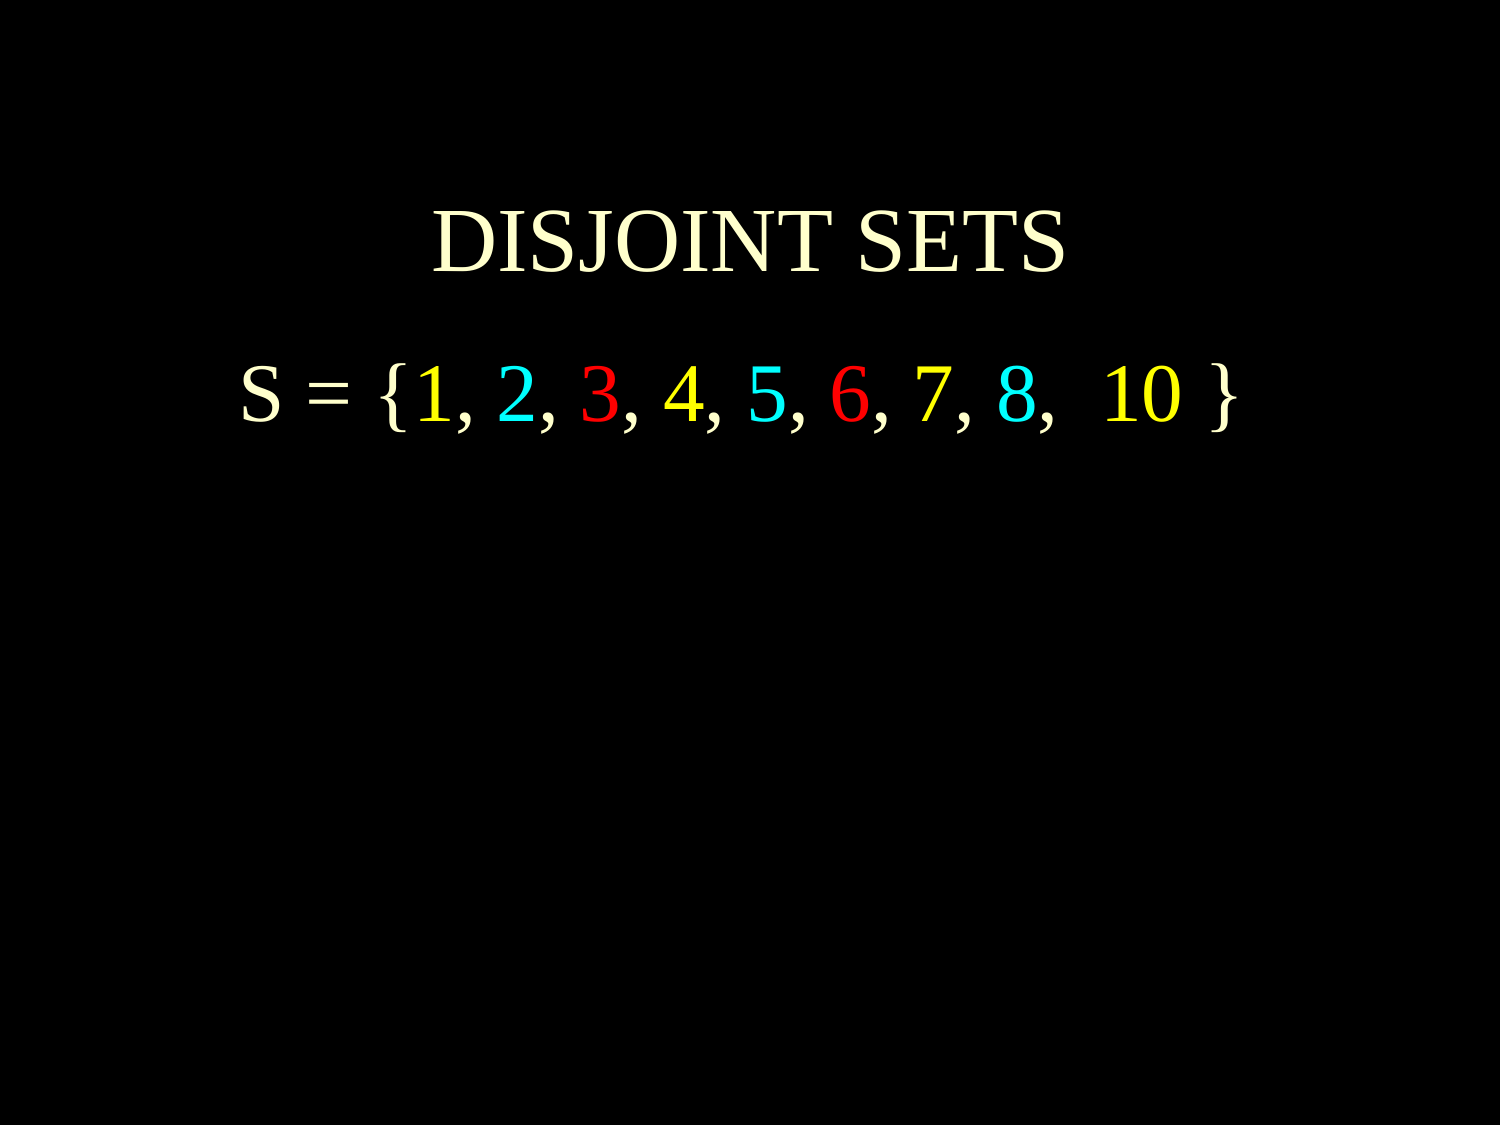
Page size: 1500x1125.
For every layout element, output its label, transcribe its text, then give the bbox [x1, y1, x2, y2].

title DISJOINT SETS [22, 153, 1480, 329]
list S = {1, 2, 3, 4, 5, 6, 7, 8, 10 } [22, 347, 1482, 1075]
